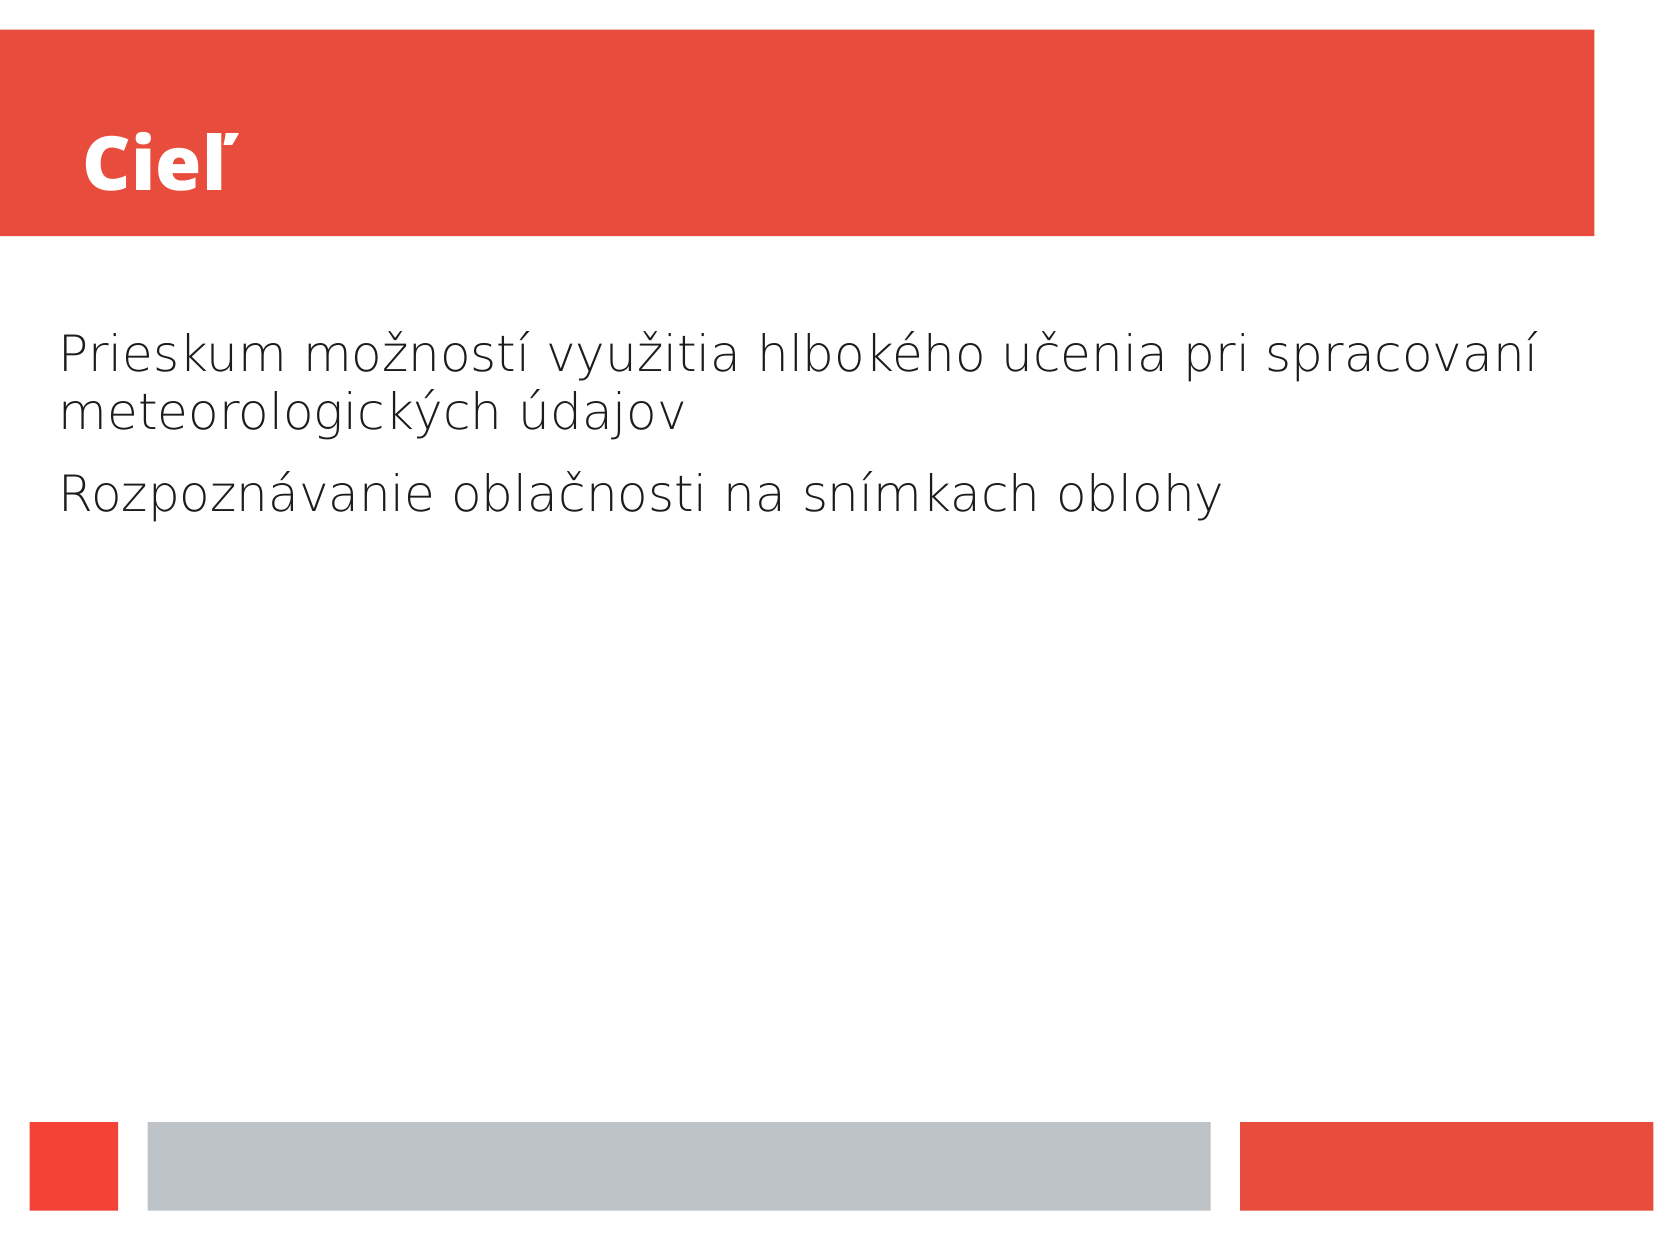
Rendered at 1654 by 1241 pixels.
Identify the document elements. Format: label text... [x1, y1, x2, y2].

title Cieľ [82, 5, 1571, 213]
list Prieskum možností využitia hlbokého učenia pri spracovaní meteorologických údajov Rozpoznávanie oblačnosti na snímkach oblohy [59, 324, 1565, 1093]
